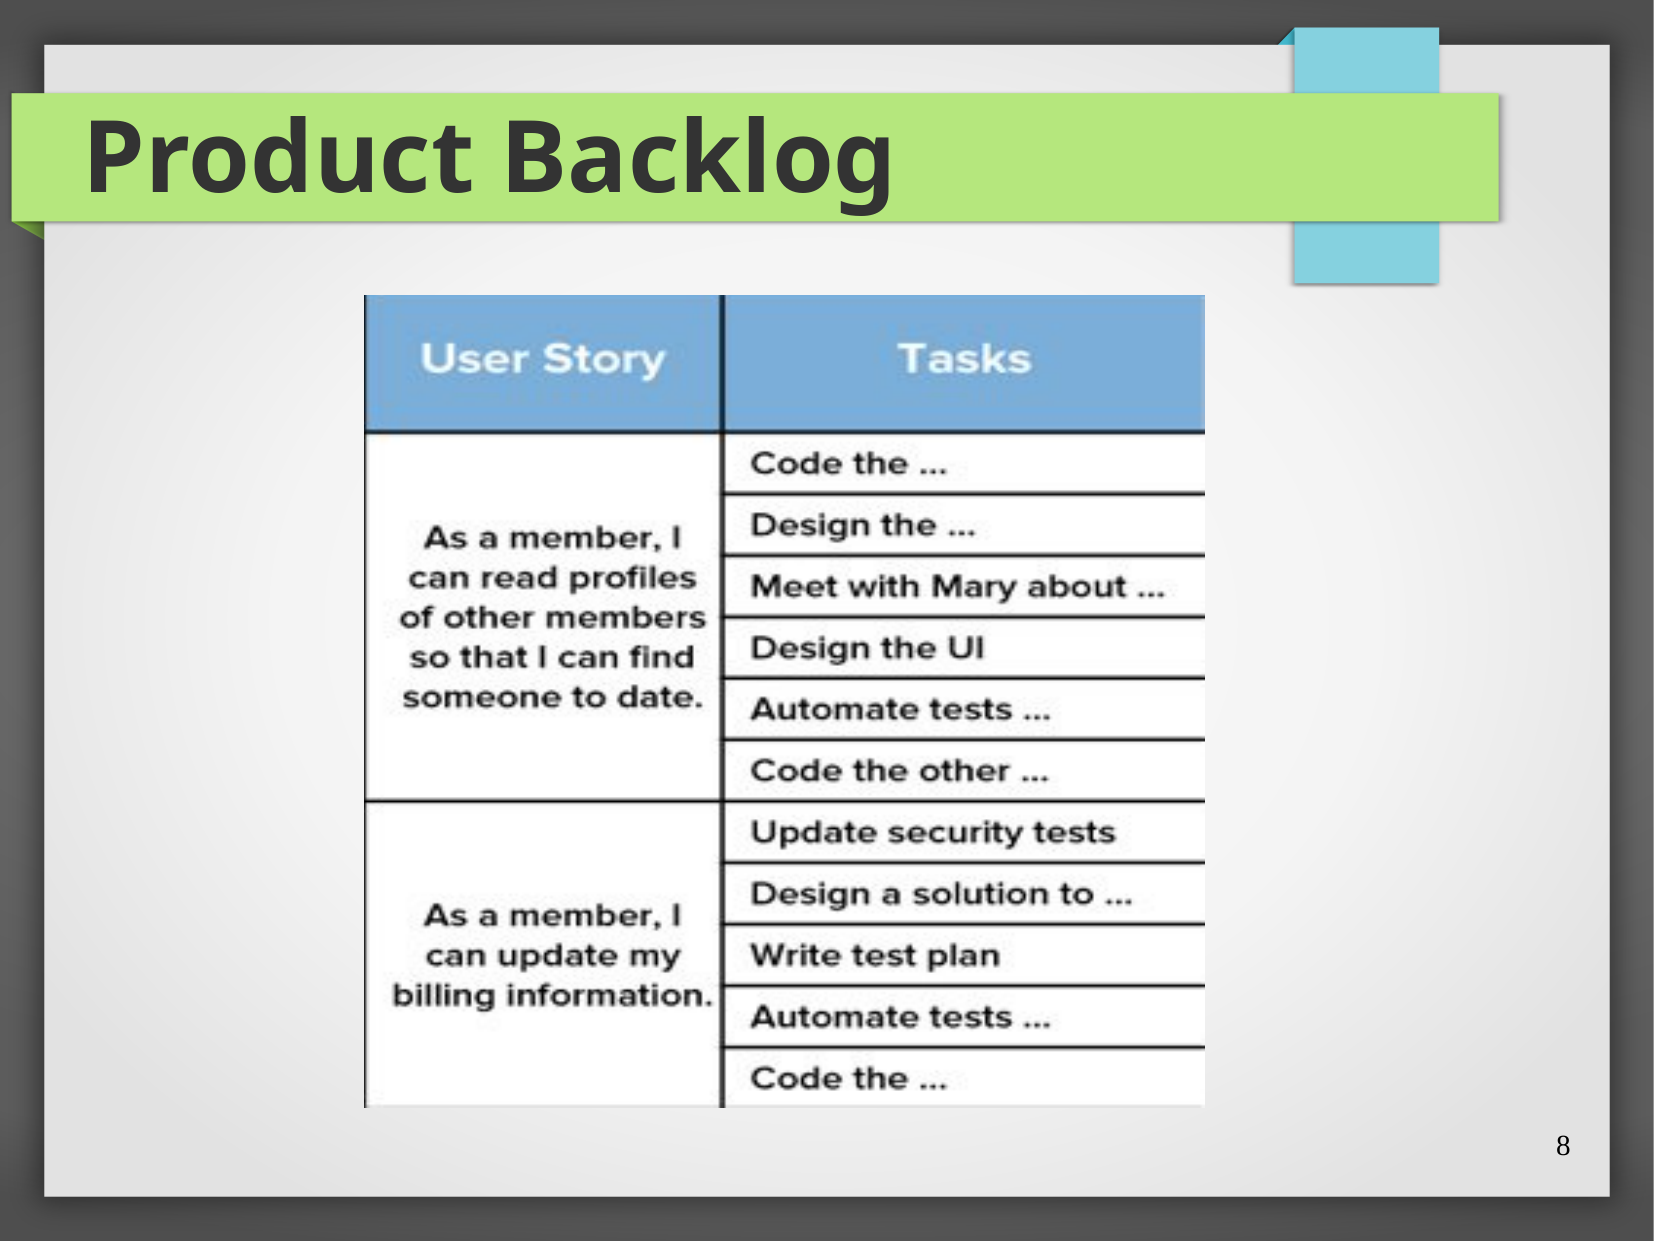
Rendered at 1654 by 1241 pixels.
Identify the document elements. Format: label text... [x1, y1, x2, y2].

title Product Backlog [82, 94, 1264, 213]
picture [0, 0, 1654, 1241]
